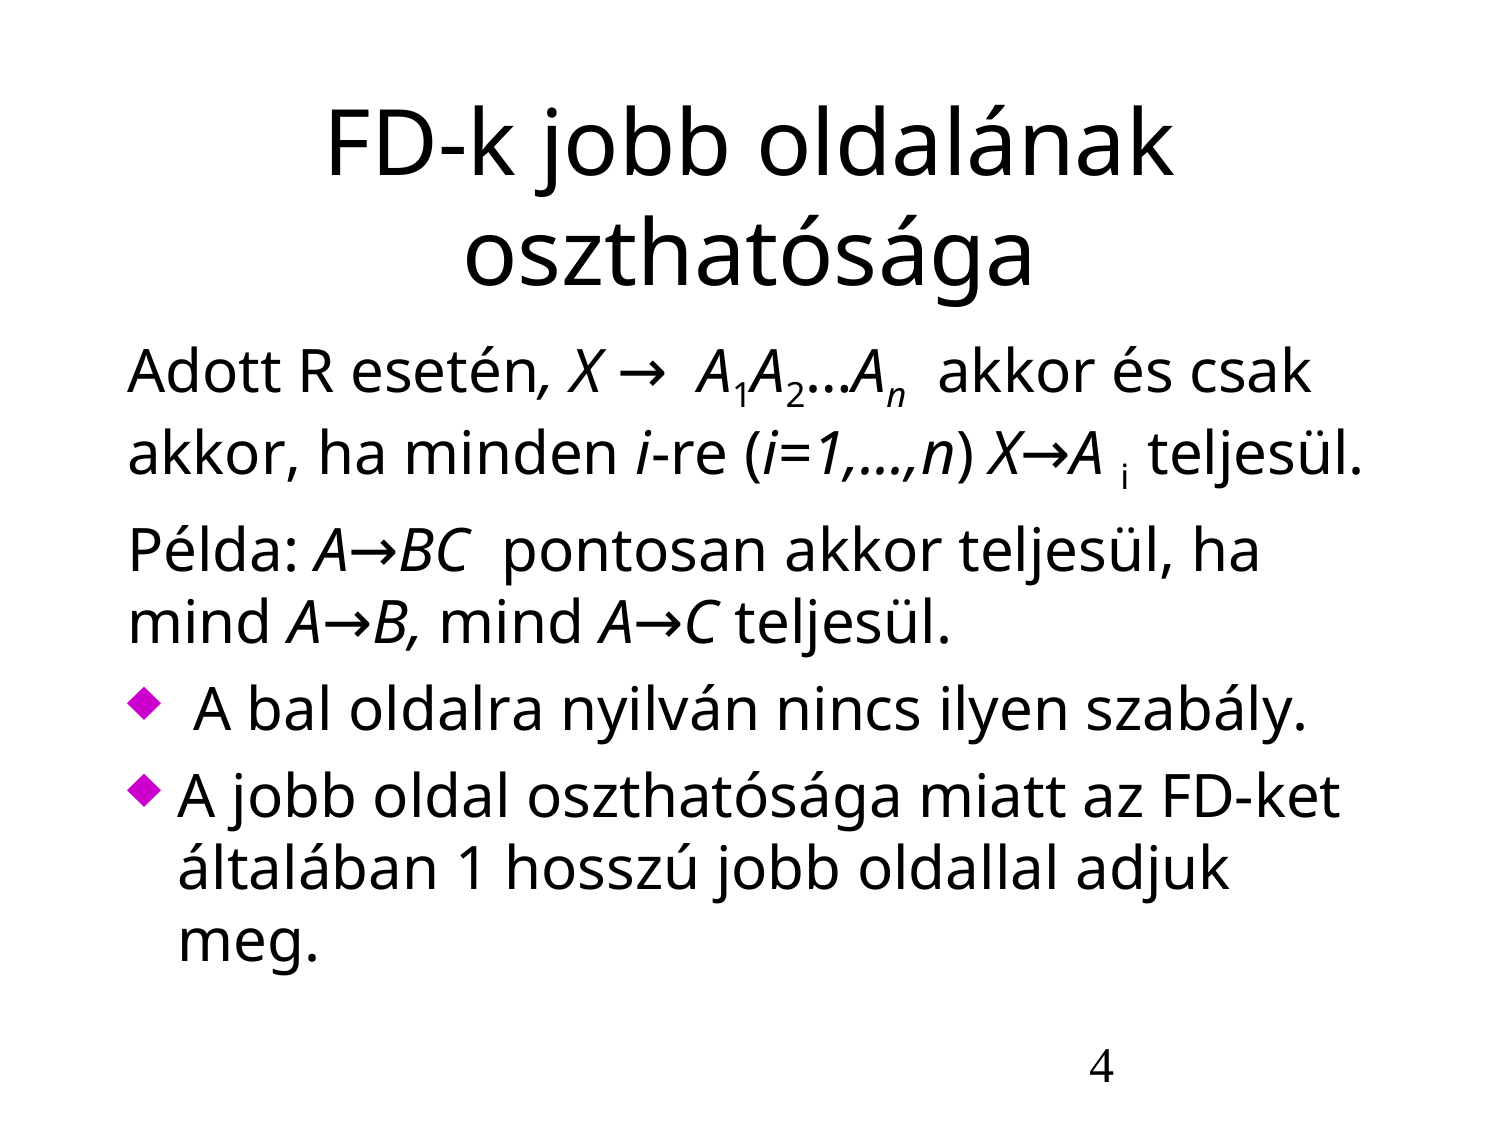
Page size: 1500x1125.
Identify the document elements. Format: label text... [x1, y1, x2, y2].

list Adott R esetén, X → A1A2…An akkor és csak akkor, ha minden i-re (i=1,...,n) X→A i teljesül. Példa: A→BC pontosan akkor teljesül, ha mind A→B, mind A→C teljesül. A bal oldalra nyilván nincs ilyen szabály. A jobb oldal oszthatósága miatt az FD-ket általában 1 hosszú jobb oldallal adjuk meg. [112, 324, 1388, 1038]
title FD-k jobb oldalának oszthatósága [112, 76, 1388, 312]
